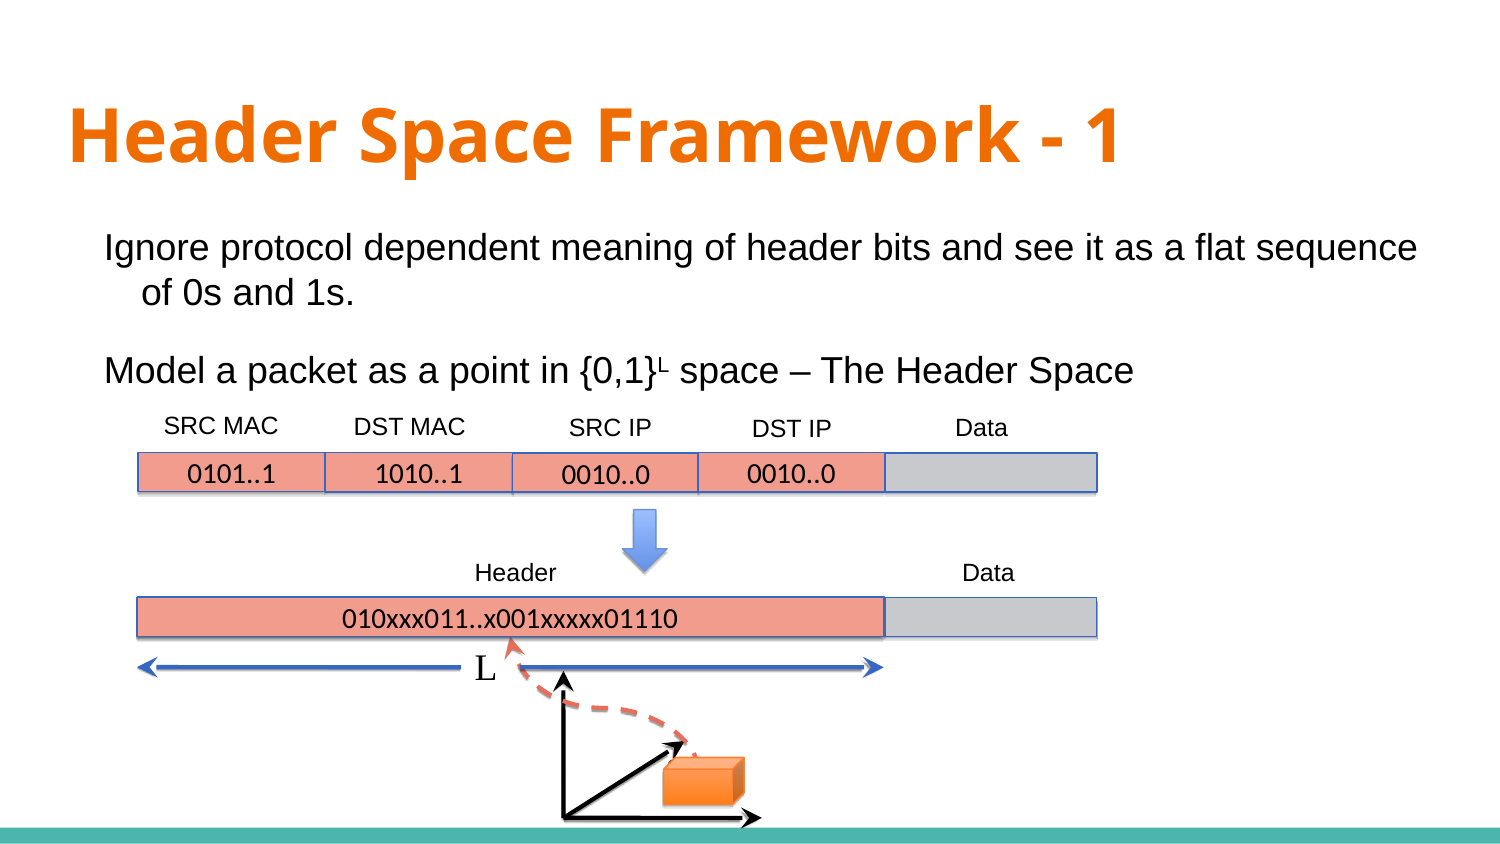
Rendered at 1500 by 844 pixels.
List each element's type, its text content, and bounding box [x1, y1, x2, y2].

text_box L [461, 637, 511, 688]
text_box 010xxx011..x001xxxxx01110 [136, 597, 884, 637]
text_box Data [948, 549, 1038, 598]
text_box 0010..0 [512, 452, 697, 492]
text_box [664, 758, 745, 805]
text_box DST IP [738, 405, 864, 453]
text_box [884, 597, 1097, 637]
text_box [622, 509, 668, 572]
text_box SRC IP [555, 405, 681, 453]
text_box Data [941, 405, 1031, 453]
text_box 0101..1 [138, 452, 325, 492]
text_box 1010..1 [325, 452, 512, 492]
text_box Header [461, 549, 583, 597]
text_box DST MAC [340, 403, 512, 451]
list Ignore protocol dependent meaning of header bits and see it as a flat sequence of 0s and 1s. Model a packet as a point in {0,1}L space – The Header Space [51, 207, 1449, 404]
title Header Space Framework - 1 [51, 72, 1449, 189]
text_box 0010..0 [697, 452, 886, 492]
text_box [886, 452, 1097, 492]
text_box SRC MAC [150, 402, 323, 451]
